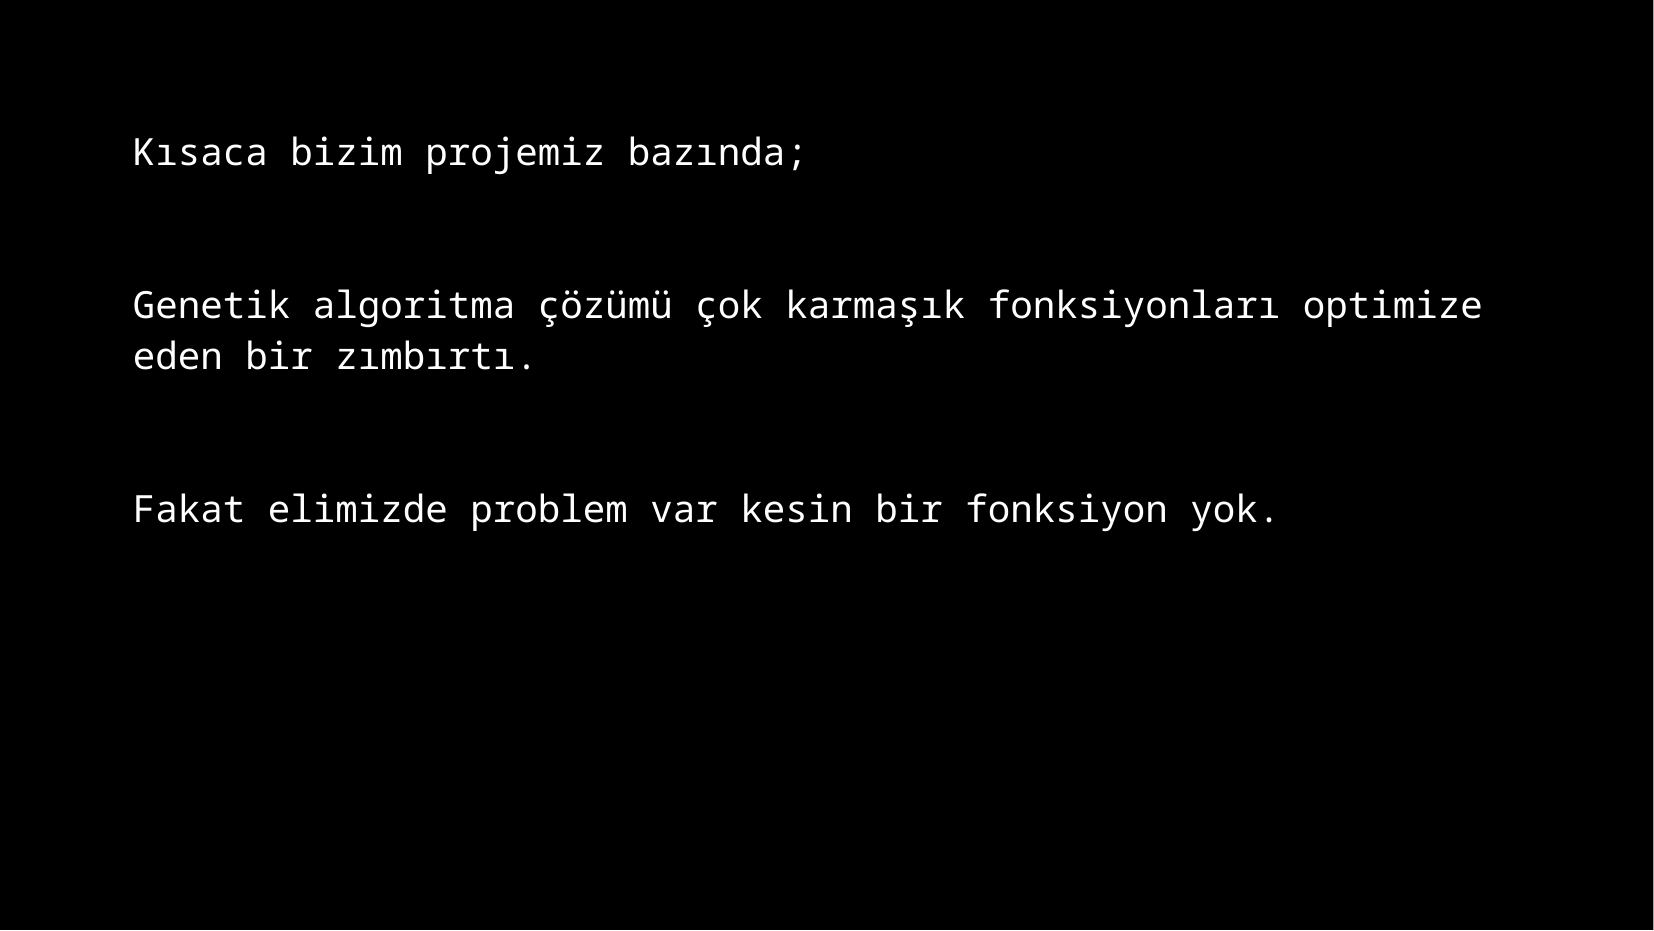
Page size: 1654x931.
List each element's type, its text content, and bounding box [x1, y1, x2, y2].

text_box Kısaca bizim projemiz bazında; Genetik algoritma çözümü çok karmaşık fonksiyonları optimize eden bir zımbırtı. Fakat elimizde problem var kesin bir fonksiyon yok. [118, 118, 1536, 827]
